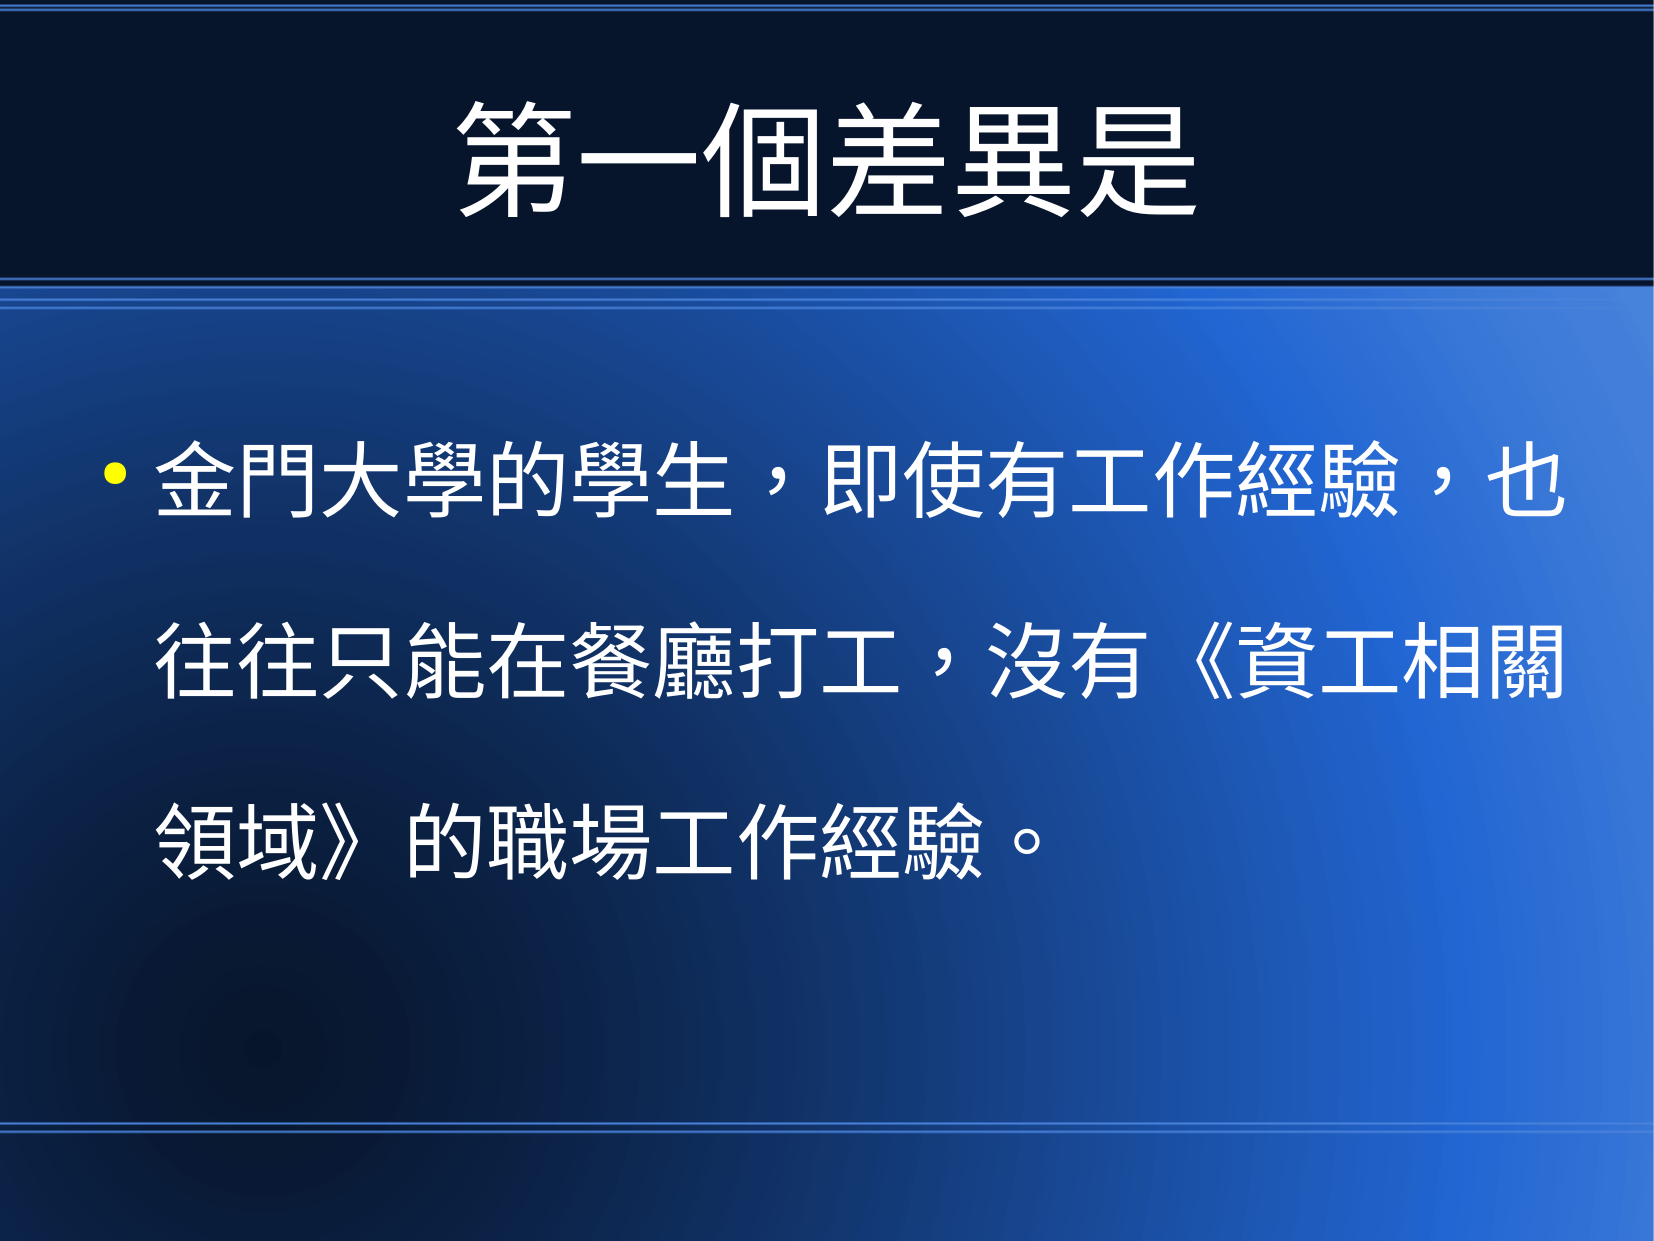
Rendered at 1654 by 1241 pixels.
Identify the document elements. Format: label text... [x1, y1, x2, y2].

title 第一個差異是 [82, 49, 1571, 257]
list 金門大學的學生，即使有工作經驗，也往往只能在餐廳打工，沒有《資工相關領域》的職場工作經驗。 [82, 355, 1571, 1241]
picture [0, 0, 1654, 1241]
